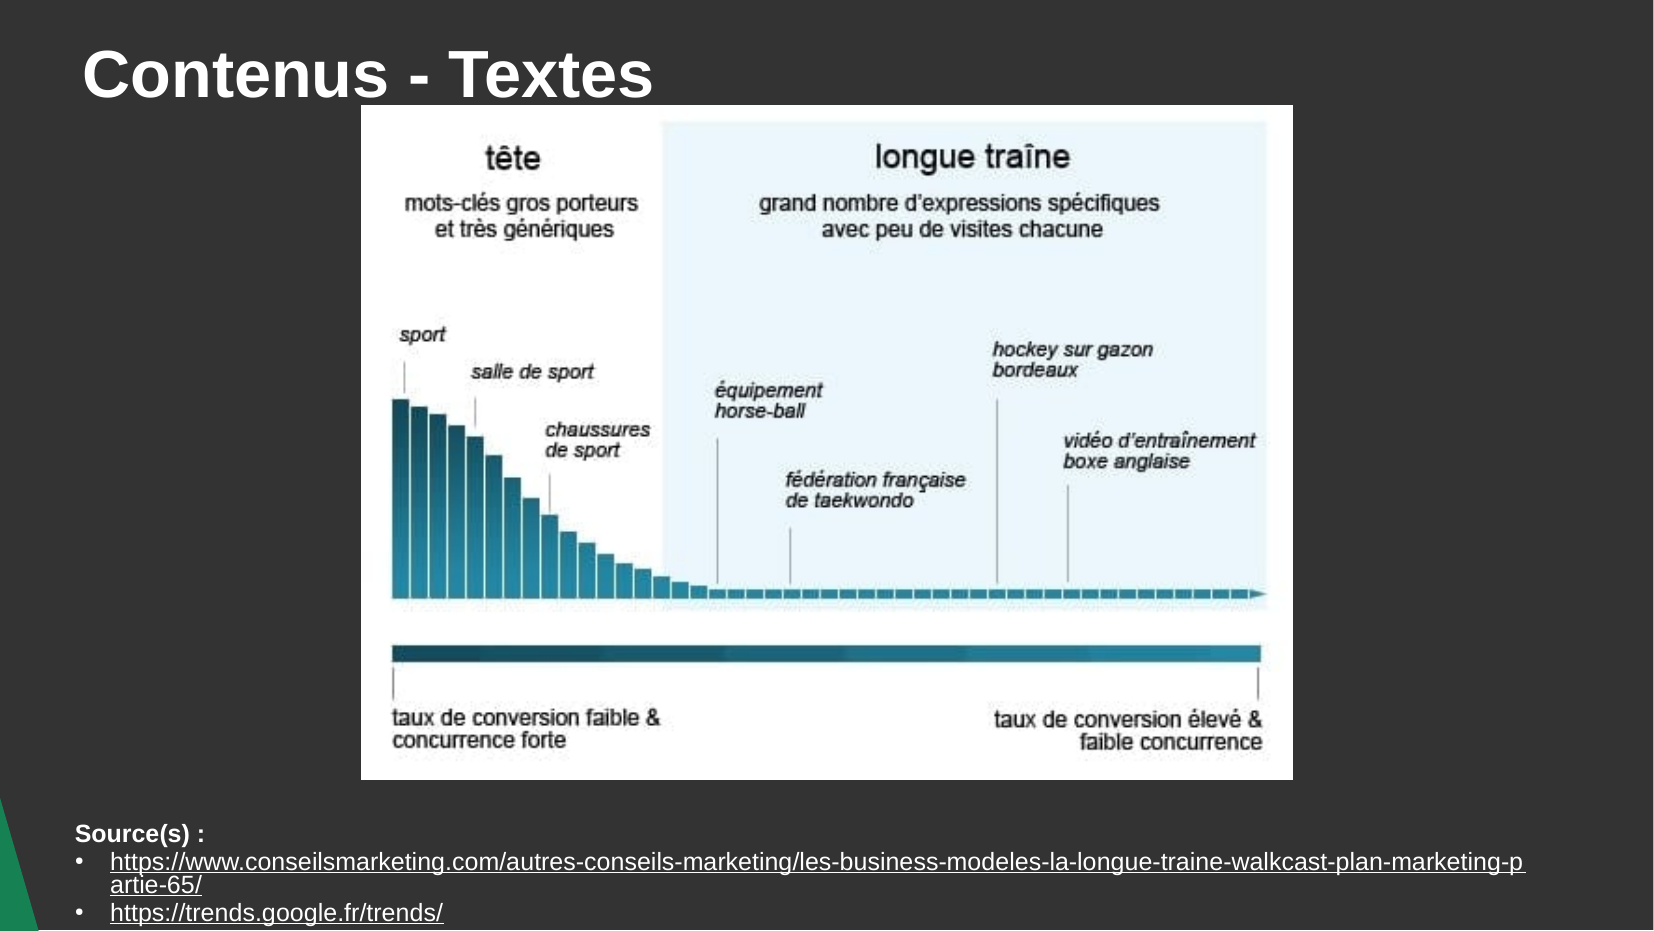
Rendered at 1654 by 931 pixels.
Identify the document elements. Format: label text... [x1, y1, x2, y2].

text_box [0, 797, 39, 931]
picture [361, 105, 1293, 780]
text_box Source(s) : https://www.conseilsmarketing.com/autres-conseils-marketing/les-business-modeles-la-longue-traine-walkcast-plan-marketing-partie-65/ https://trends.google.fr/trends/ [60, 799, 1546, 912]
title Contenus - Textes [82, 36, 1654, 130]
